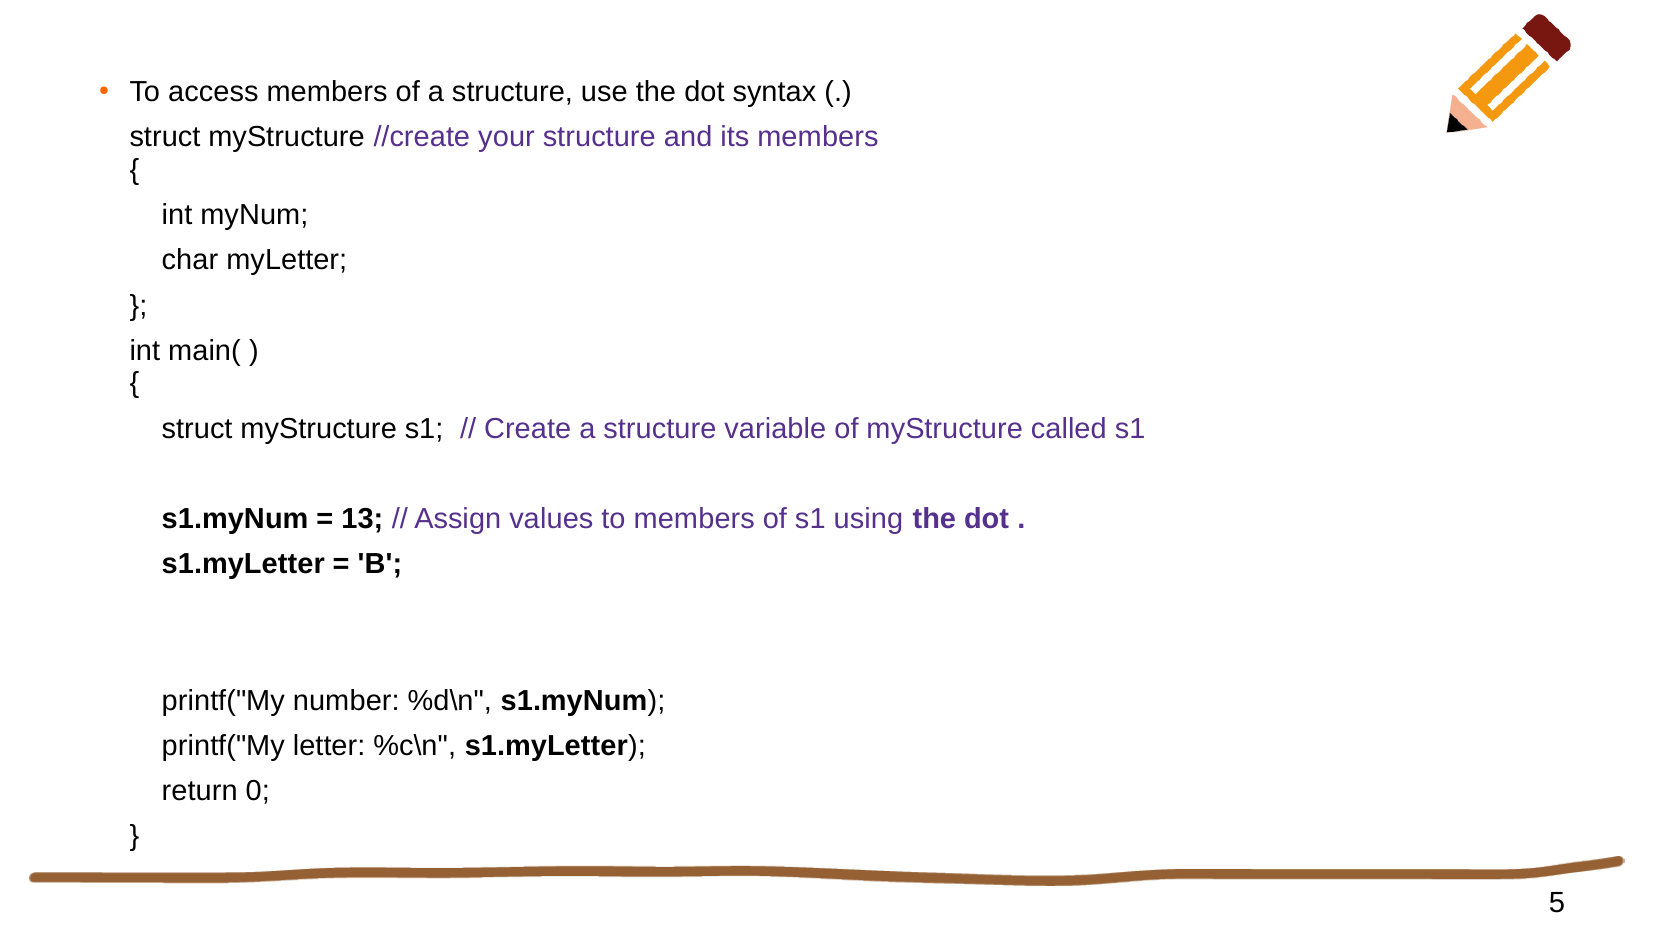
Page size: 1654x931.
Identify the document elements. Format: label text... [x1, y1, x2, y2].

picture [29, 856, 1625, 886]
picture [1446, 14, 1571, 75]
list To access members of a structure, use the dot syntax (.) struct myStructure //create your structure and its members { int myNum; char myLetter; }; int main( ) { struct myStructure s1; // Create a structure variable of myStructure called s1 s1.myNum = 13; // Assign values to members of s1 using the dot . s1.myLetter = 'B'; printf("My number: %d\n", s1.myNum); printf("My letter: %c\n", s1.myLetter); return 0; } [88, 75, 1576, 863]
